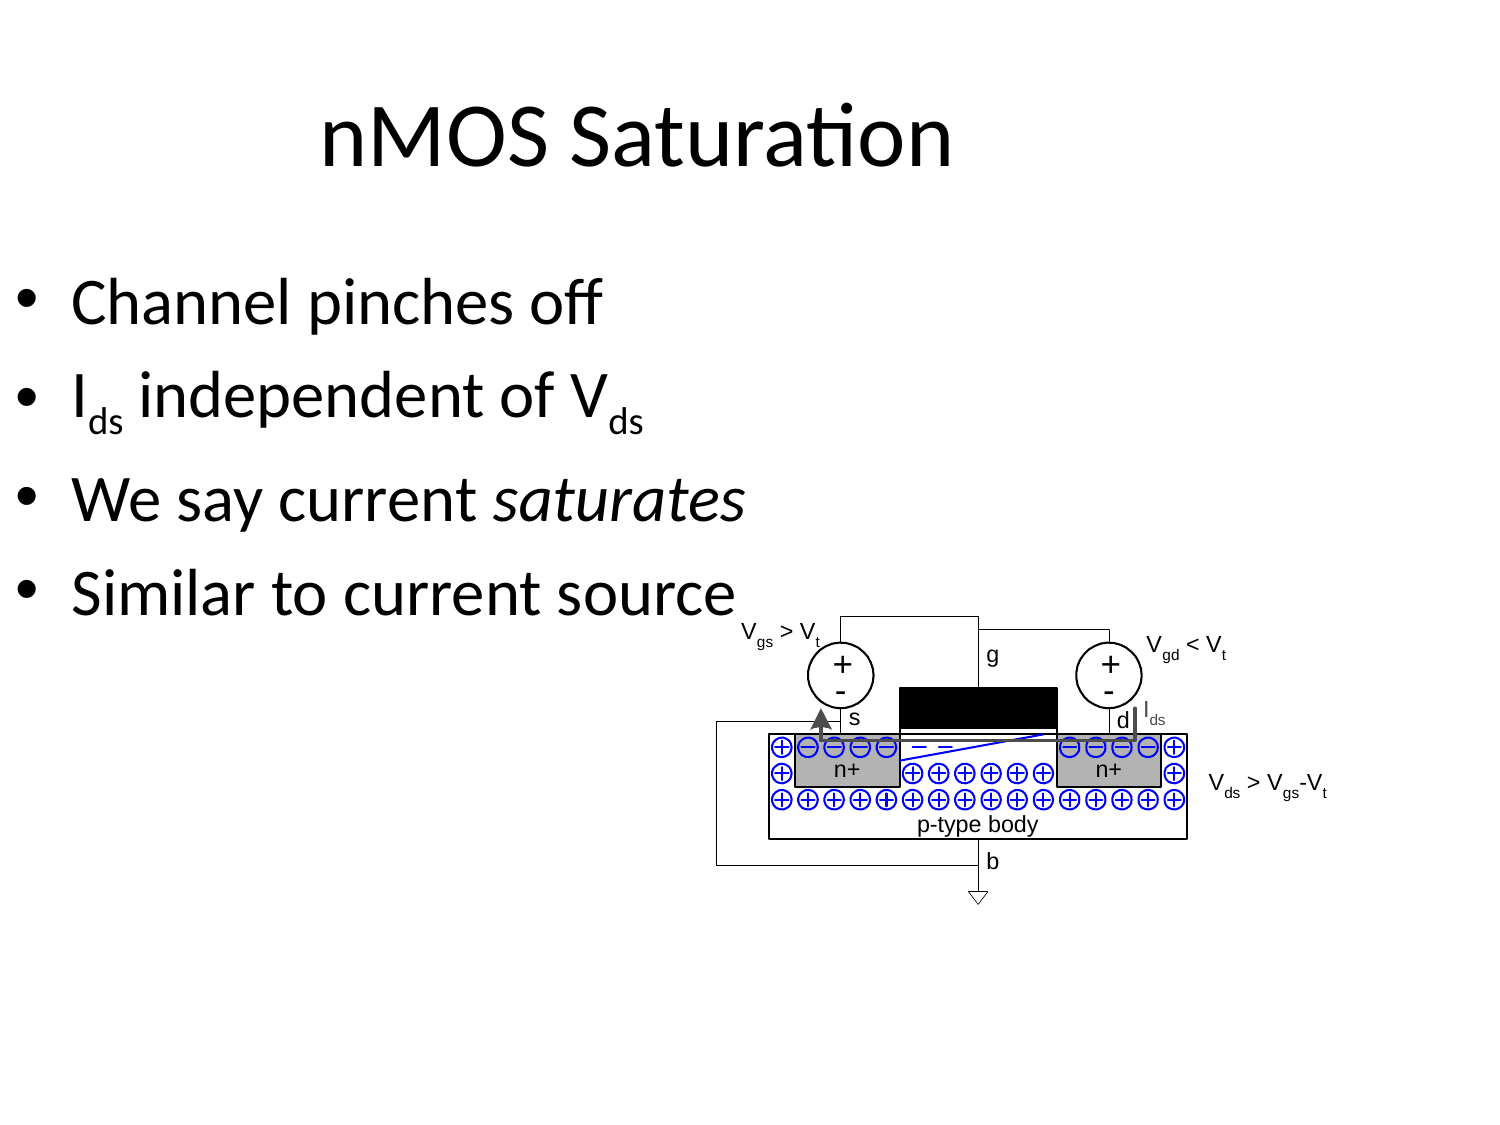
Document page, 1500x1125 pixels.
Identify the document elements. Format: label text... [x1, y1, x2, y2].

chart [712, 600, 1388, 909]
title nMOS Saturation [0, 87, 1275, 200]
list Channel pinches off Ids independent of Vds We say current saturates Similar to current source [0, 249, 1275, 1000]
